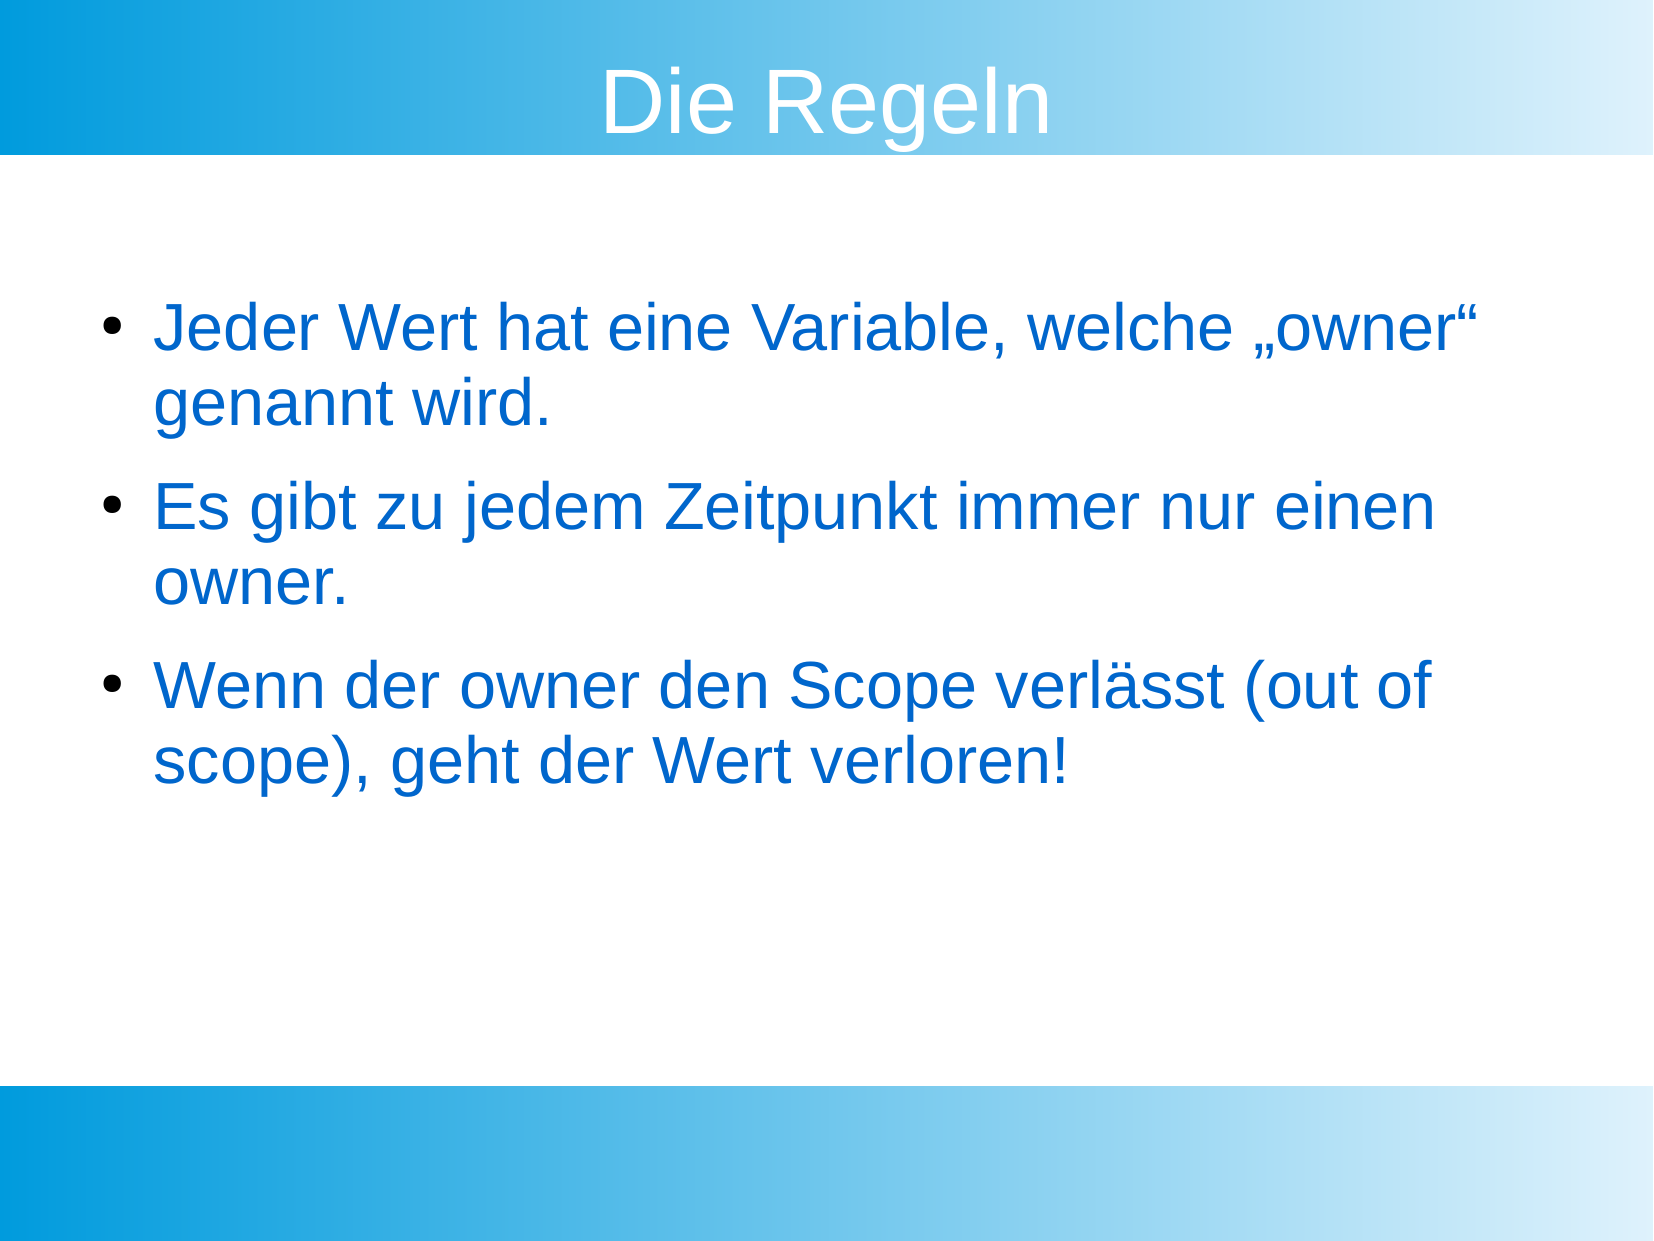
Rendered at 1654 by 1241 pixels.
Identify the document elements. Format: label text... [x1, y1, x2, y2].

title Die Regeln [82, 49, 1571, 155]
list Jeder Wert hat eine Variable, welche „owner“ genannt wird. Es gibt zu jedem Zeitpunkt immer nur einen owner. Wenn der owner den Scope verlässt (out of scope), geht der Wert verloren! [82, 290, 1571, 1010]
